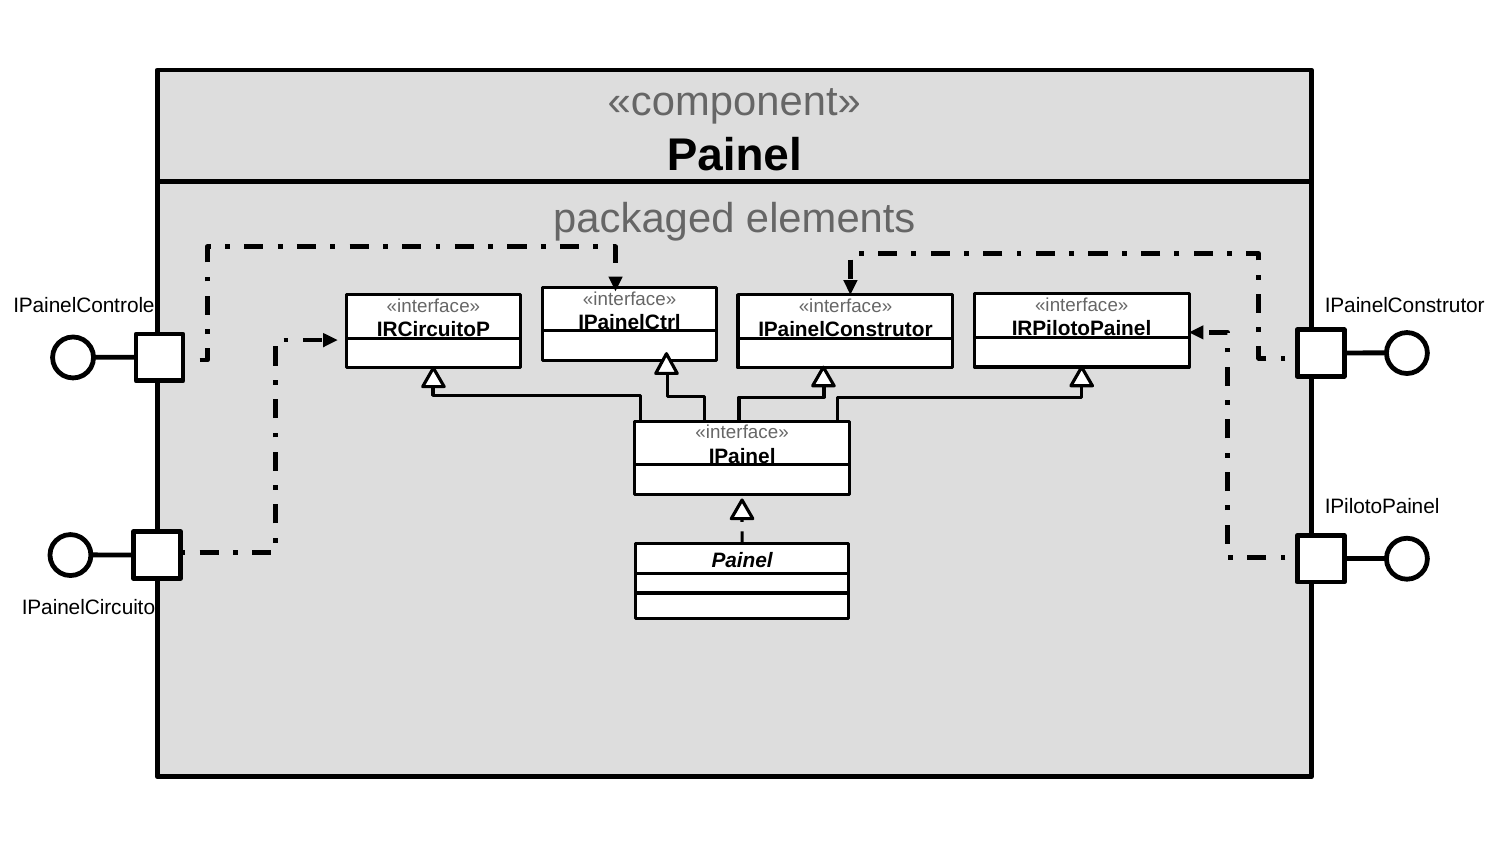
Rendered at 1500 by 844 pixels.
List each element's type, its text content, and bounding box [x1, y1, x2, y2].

text_box Painel [635, 543, 849, 573]
text_box «interface» IPainel [634, 421, 850, 464]
text_box [1297, 329, 1345, 377]
text_box «component» Painel [157, 69, 1312, 181]
text_box IPainelCircuito [8, 586, 223, 625]
text_box [1386, 332, 1428, 374]
text_box «interface» IRCircuitoP [346, 294, 521, 338]
text_box [1297, 535, 1345, 583]
text_box [542, 330, 717, 374]
text_box packaged elements [157, 181, 1312, 777]
text_box [136, 334, 184, 381]
text_box [974, 337, 1190, 386]
text_box «interface» IRPilotoPainel [974, 293, 1190, 337]
text_box [737, 338, 953, 386]
text_box IPainelControle [0, 284, 214, 323]
text_box IPainelConstrutor [1311, 284, 1500, 323]
text_box [634, 464, 850, 495]
text_box «interface» IPainelCtrl [542, 287, 717, 330]
text_box «interface» IPainelConstrutor [737, 294, 953, 338]
text_box [1386, 538, 1428, 580]
text_box IPilotoPainel [1311, 485, 1500, 524]
text_box [731, 500, 753, 519]
text_box [133, 531, 181, 579]
text_box [52, 336, 94, 378]
text_box [49, 534, 91, 576]
text_box [346, 338, 521, 387]
text_box [635, 573, 849, 619]
